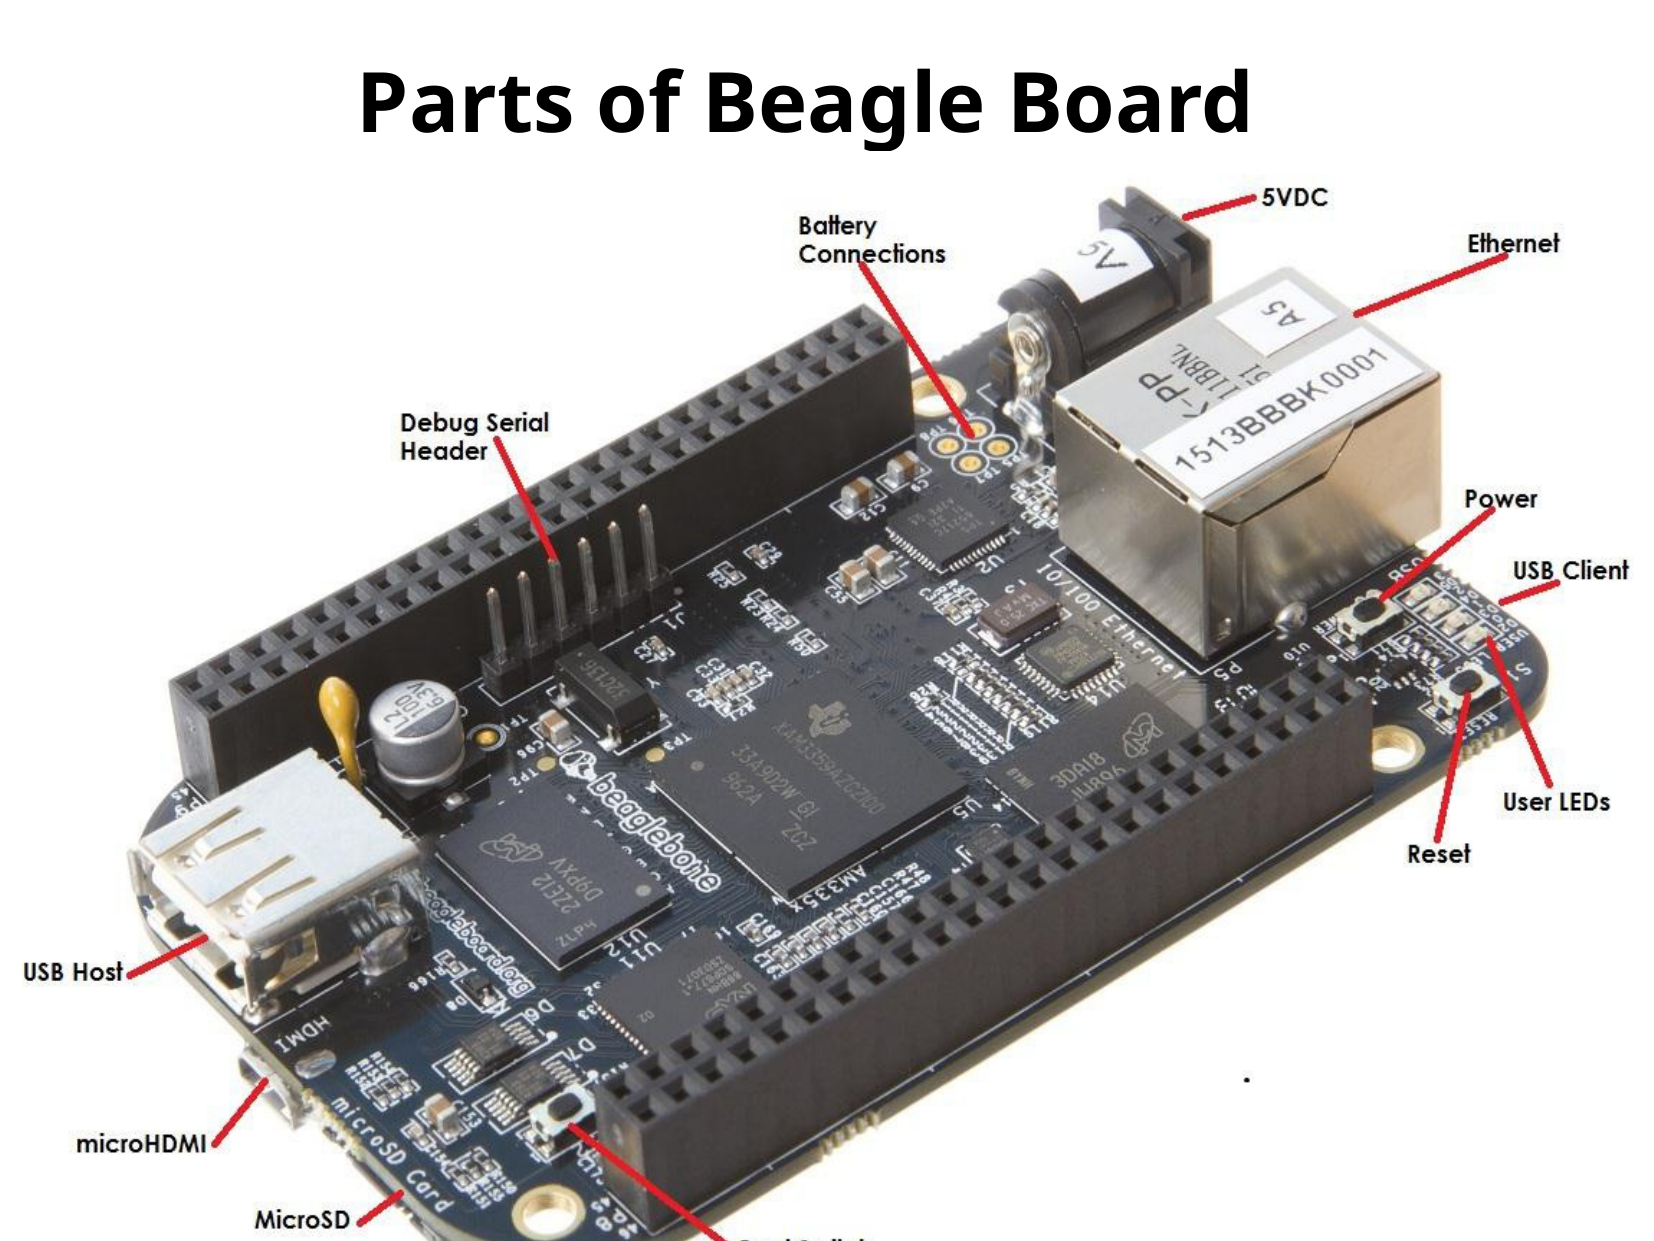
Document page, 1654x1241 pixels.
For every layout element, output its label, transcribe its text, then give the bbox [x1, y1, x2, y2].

picture [0, 151, 1654, 1241]
title Parts of Beagle Board [0, 41, 1613, 151]
